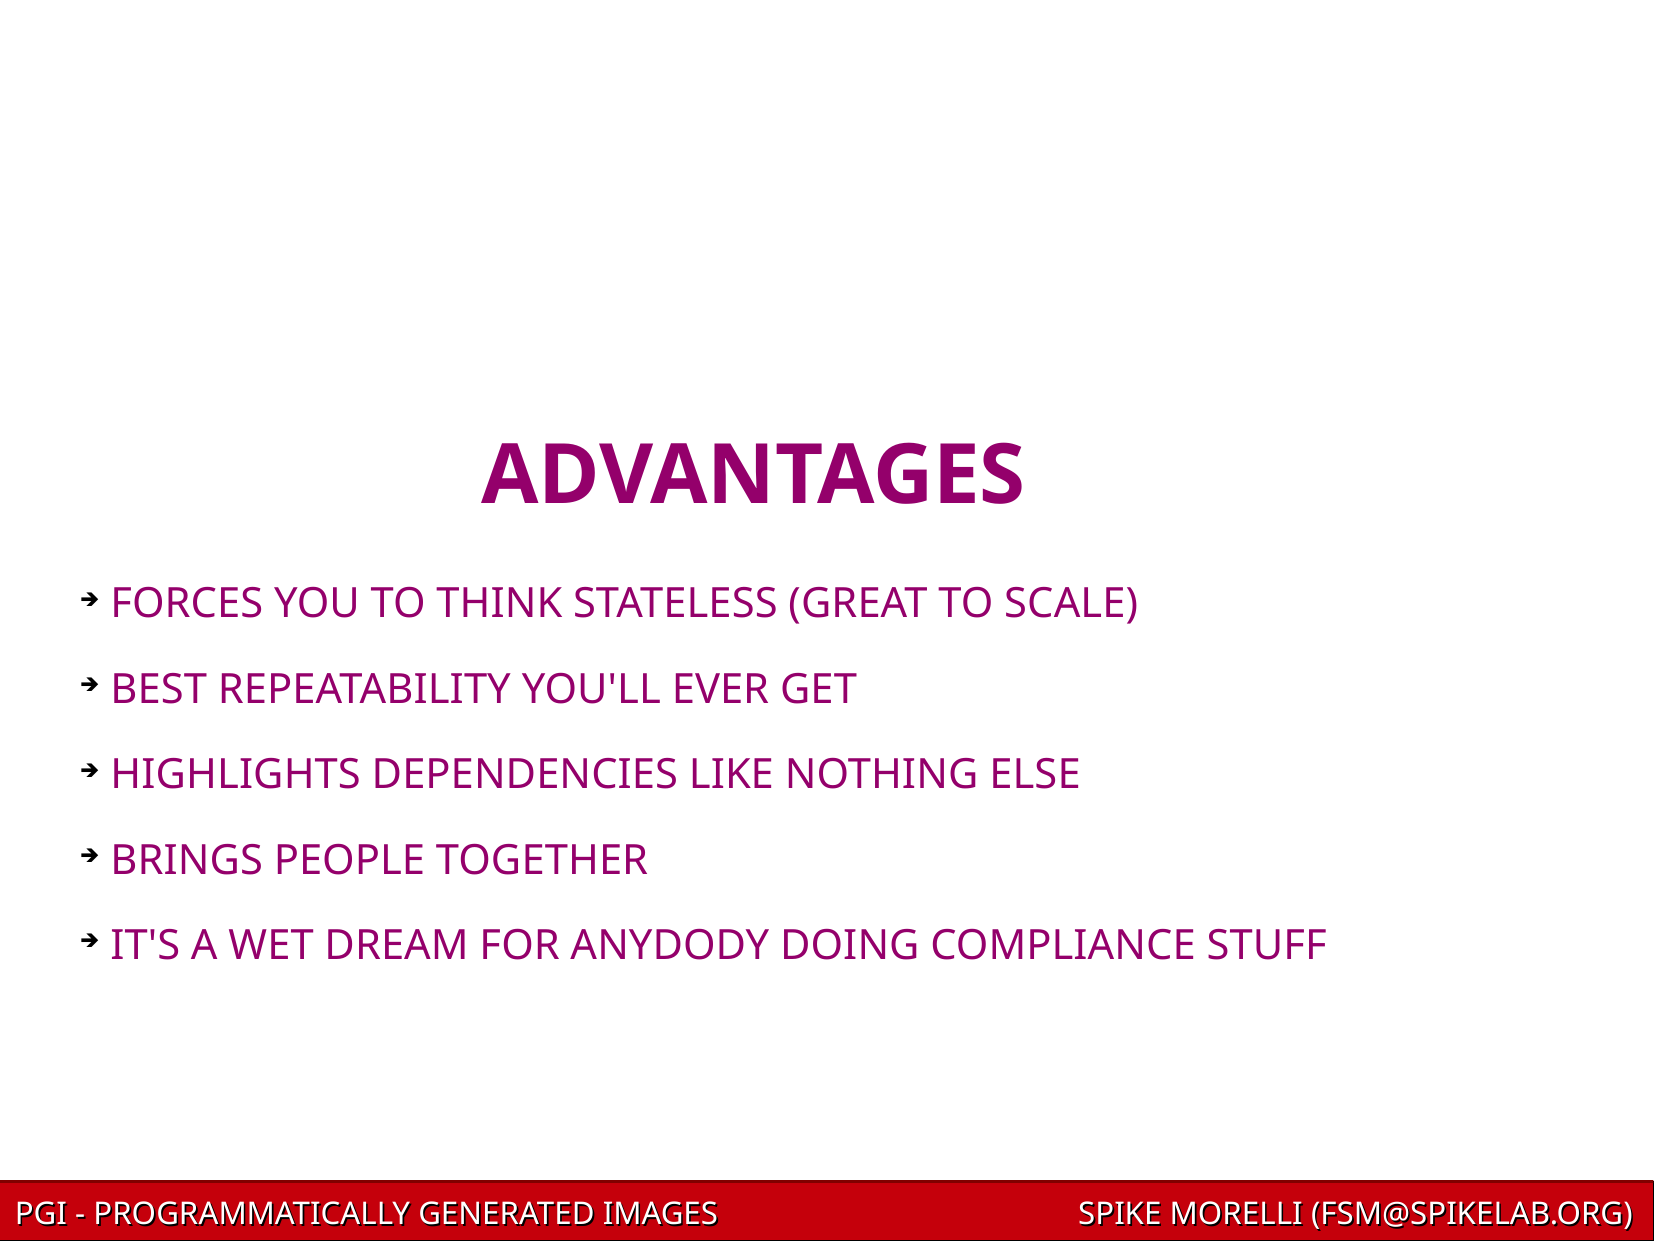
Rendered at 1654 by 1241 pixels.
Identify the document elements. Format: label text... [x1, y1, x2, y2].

text_box SPIKE MORELLI (FSM@SPIKELAB.ORG) [1063, 1184, 1643, 1235]
text_box PGI - PROGRAMMATICALLY GENERATED IMAGES [0, 1184, 722, 1235]
text_box [0, 1183, 1654, 1241]
text_box ADVANTAGES [466, 407, 1053, 516]
text_box FORCES YOU TO THINK STATELESS (GREAT TO SCALE) BEST REPEATABILITY YOU'LL EVER GET HIGHLIGHTS DEPENDENCIES LIKE NOTHING ELSE BRINGS PEOPLE TOGETHER IT'S A WET DREAM FOR ANYDODY DOING COMPLIANCE STUFF [64, 537, 1601, 1188]
